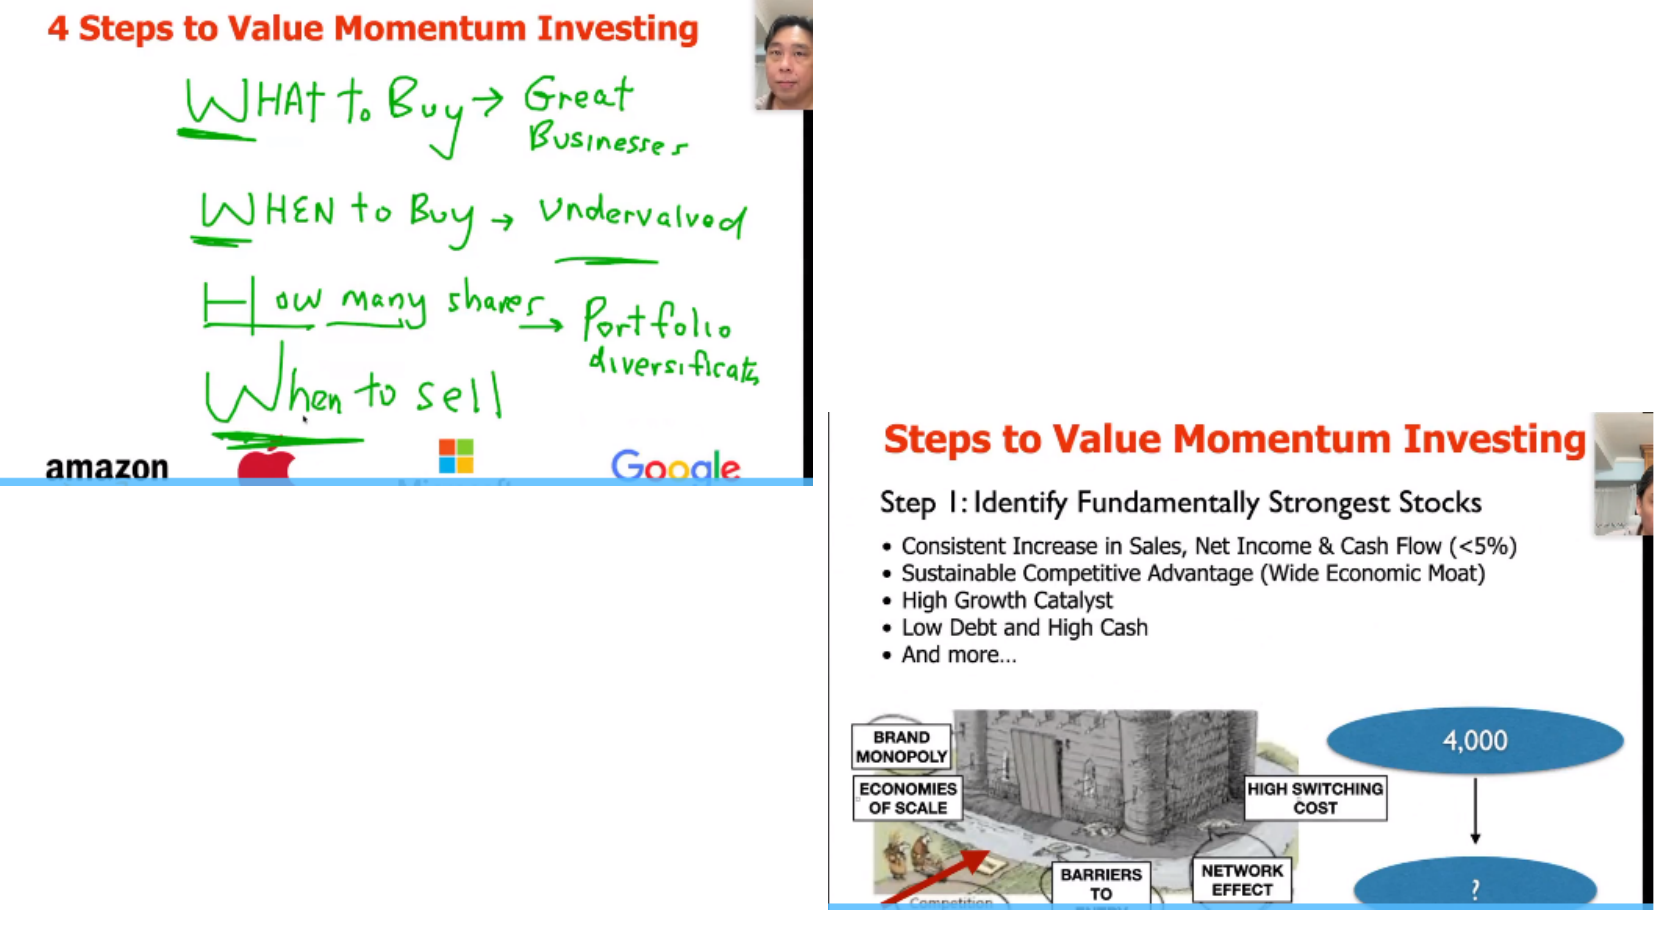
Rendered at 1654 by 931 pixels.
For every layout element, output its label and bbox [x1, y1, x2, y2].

picture [0, 0, 813, 486]
picture [828, 412, 1654, 910]
